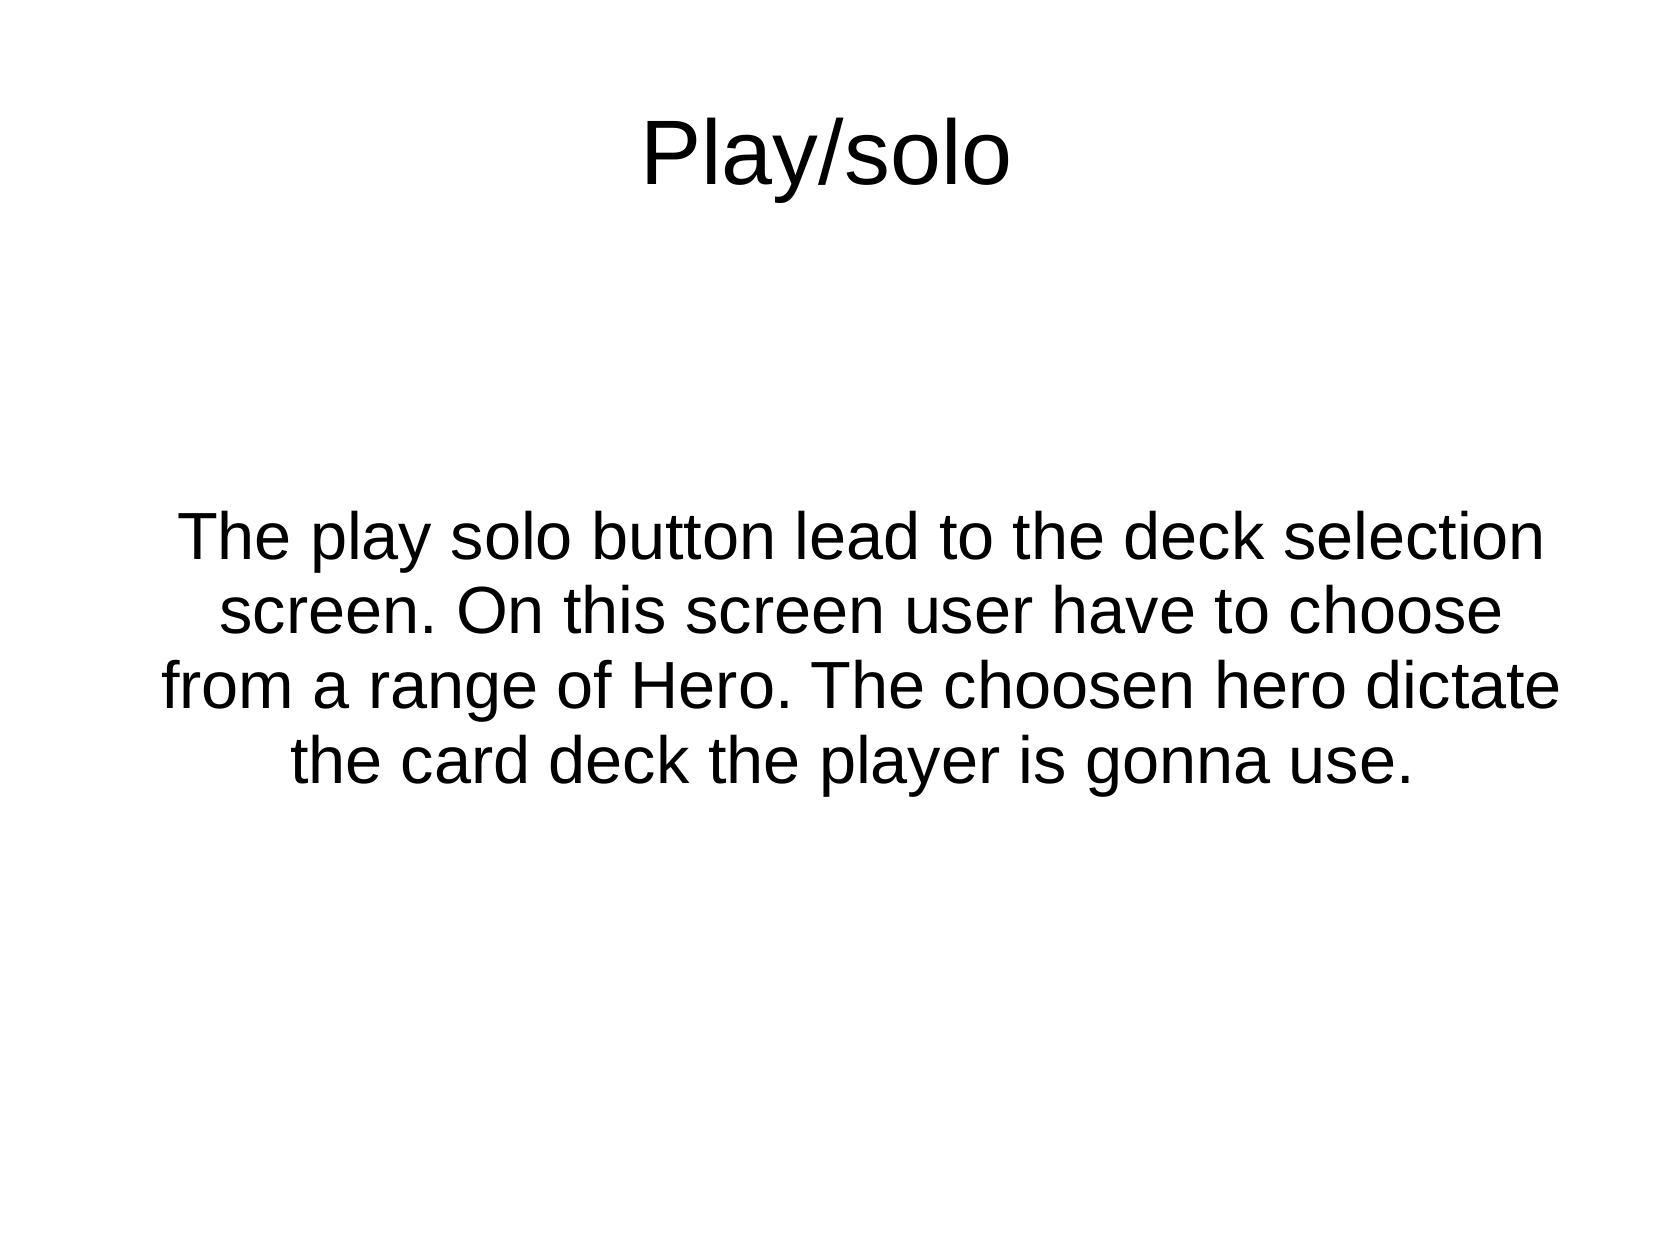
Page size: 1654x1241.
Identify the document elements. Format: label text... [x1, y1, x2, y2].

list The play solo button lead to the deck selection screen. On this screen user have to choose from a range of Hero. The choosen hero dictate the card deck the player is gonna use. [82, 290, 1571, 1109]
title Play/solo [82, 49, 1571, 257]
